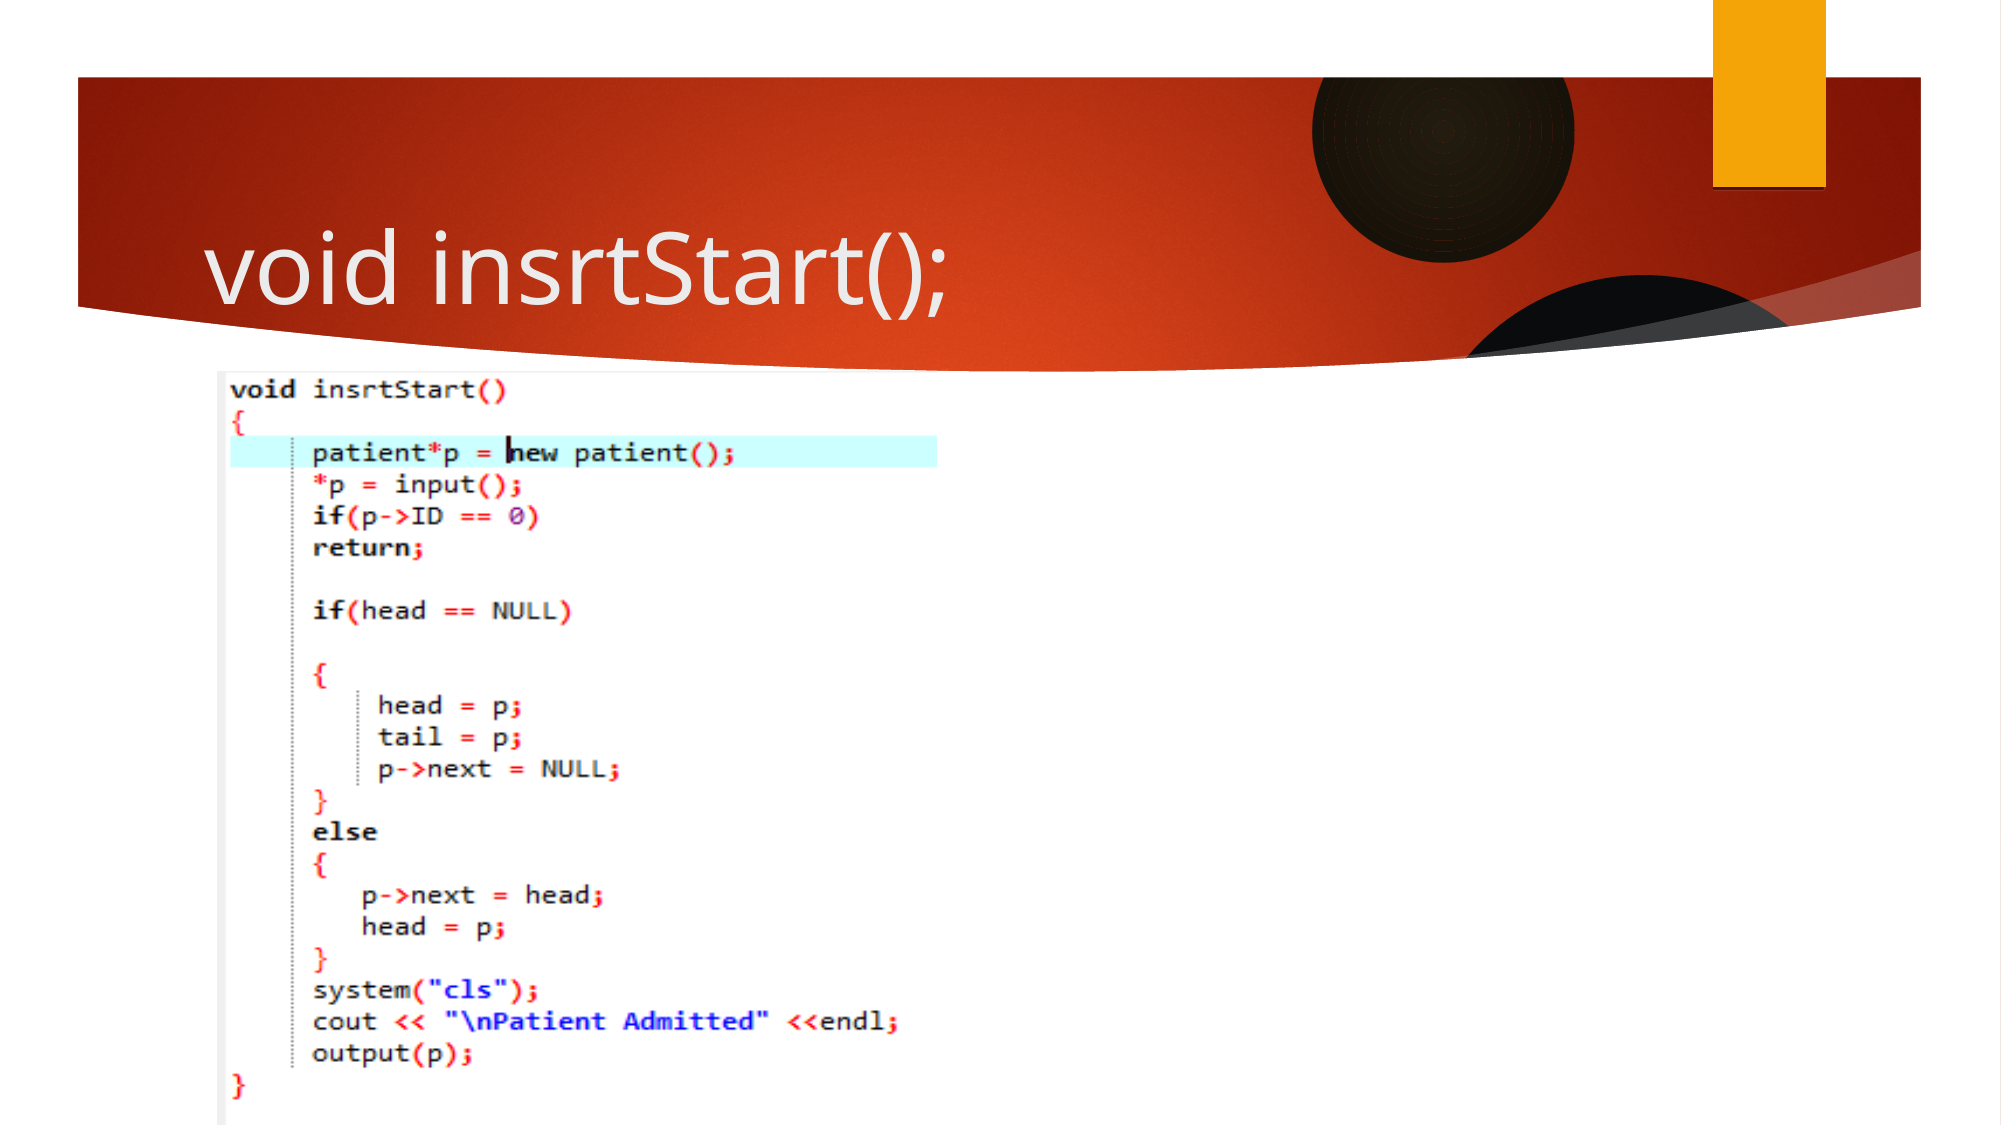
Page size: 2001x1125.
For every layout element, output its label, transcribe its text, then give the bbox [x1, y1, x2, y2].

title void insrtStart(); [189, 196, 1627, 317]
picture [217, 371, 937, 1125]
